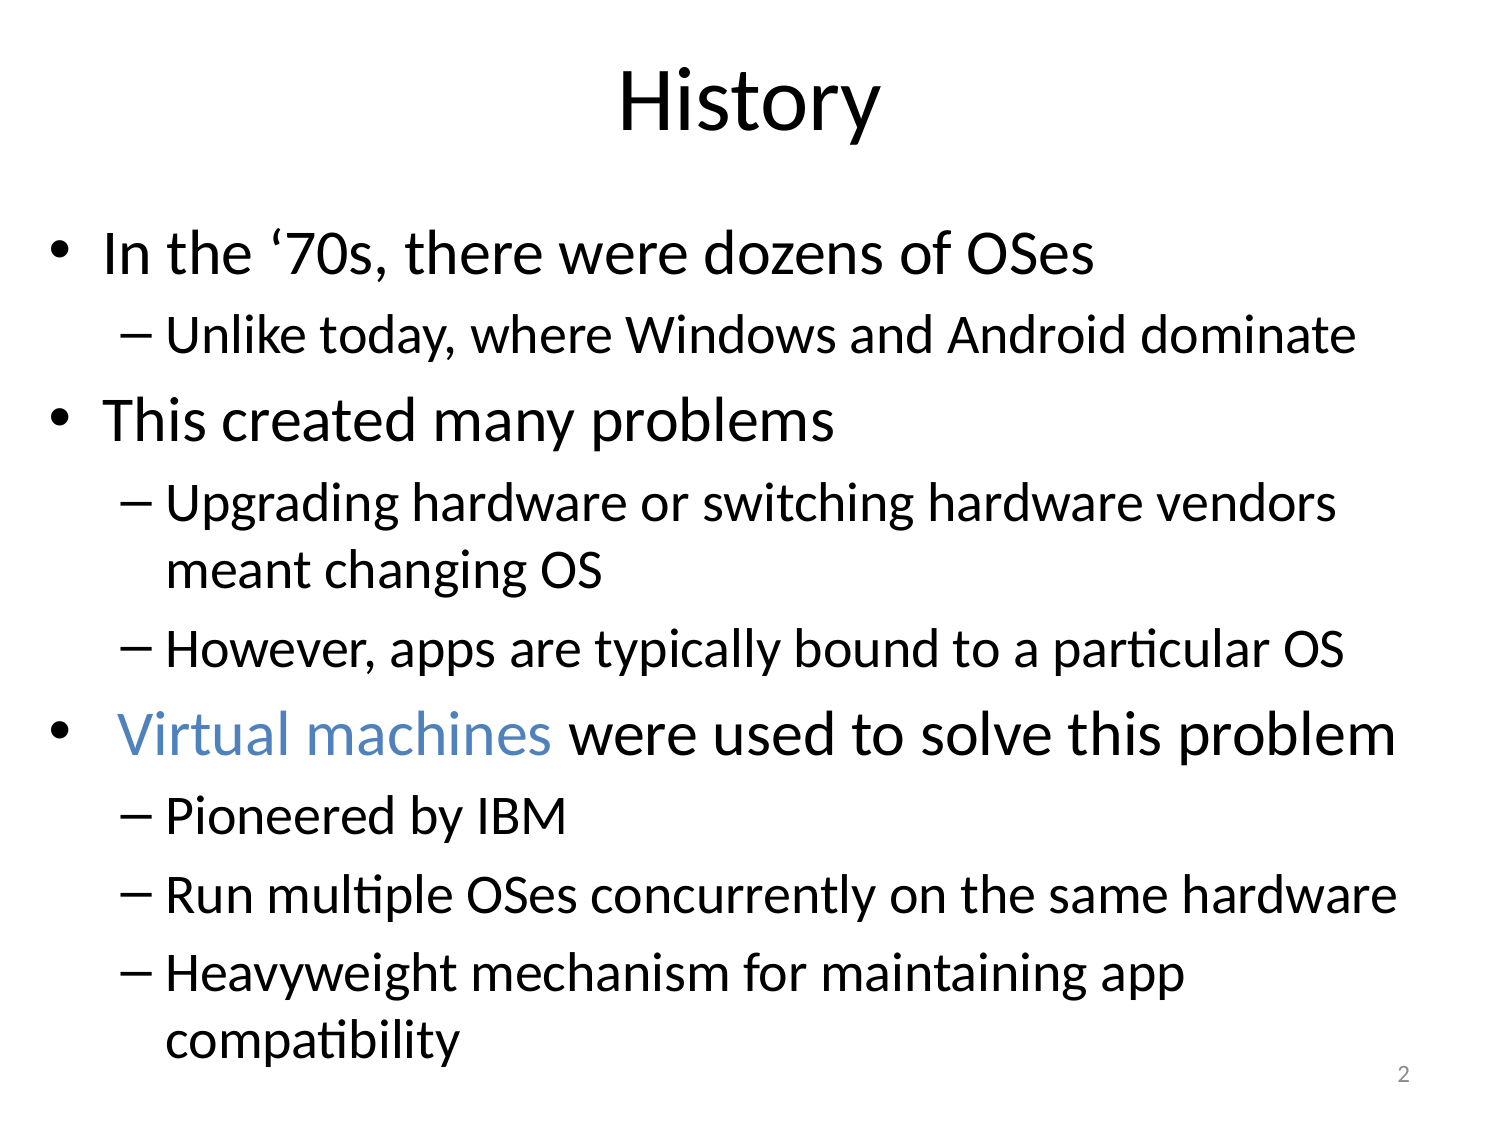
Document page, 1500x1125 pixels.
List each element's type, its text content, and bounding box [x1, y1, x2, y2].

slide_number <number> [1074, 1042, 1425, 1103]
list In the ‘70s, there were dozens of OSes Unlike today, where Windows and Android dominate This created many problems Upgrading hardware or switching hardware vendors meant changing OS However, apps are typically bound to a particular OS Virtual machines were used to solve this problem Pioneered by IBM Run multiple OSes concurrently on the same hardware Heavyweight mechanism for maintaining app compatibility [33, 202, 1480, 1078]
title History [75, 0, 1425, 188]
